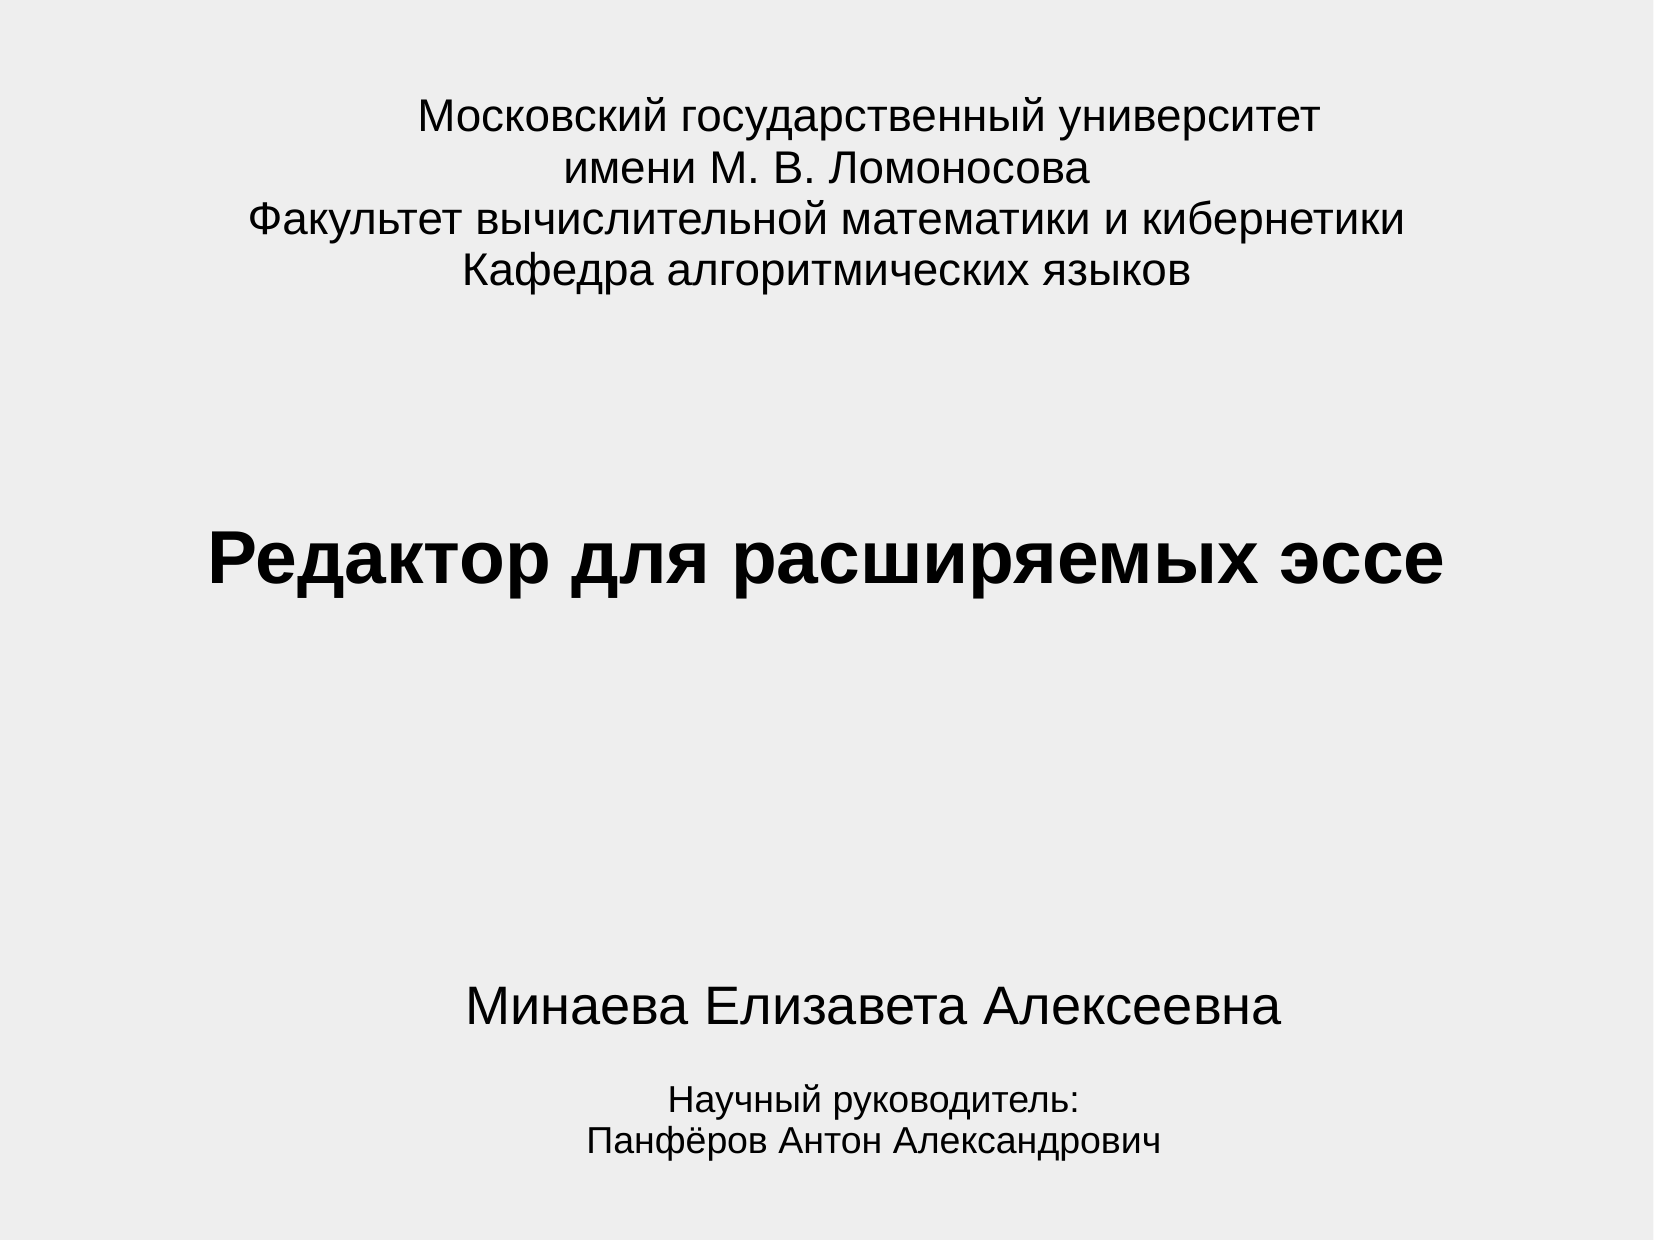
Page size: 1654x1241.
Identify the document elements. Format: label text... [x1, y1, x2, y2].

text_box Московский государственный университет имени М. В. Ломоносова Факультет вычислительной математики и кибернетики Кафедра алгоритмических языков [0, 78, 1654, 419]
text_box Редактор для расширяемых эссе [0, 507, 1654, 753]
text_box Минаева Елизавета Алексеевна Научный руководитель: Панфёров Антон Александрович [413, 968, 1335, 1231]
